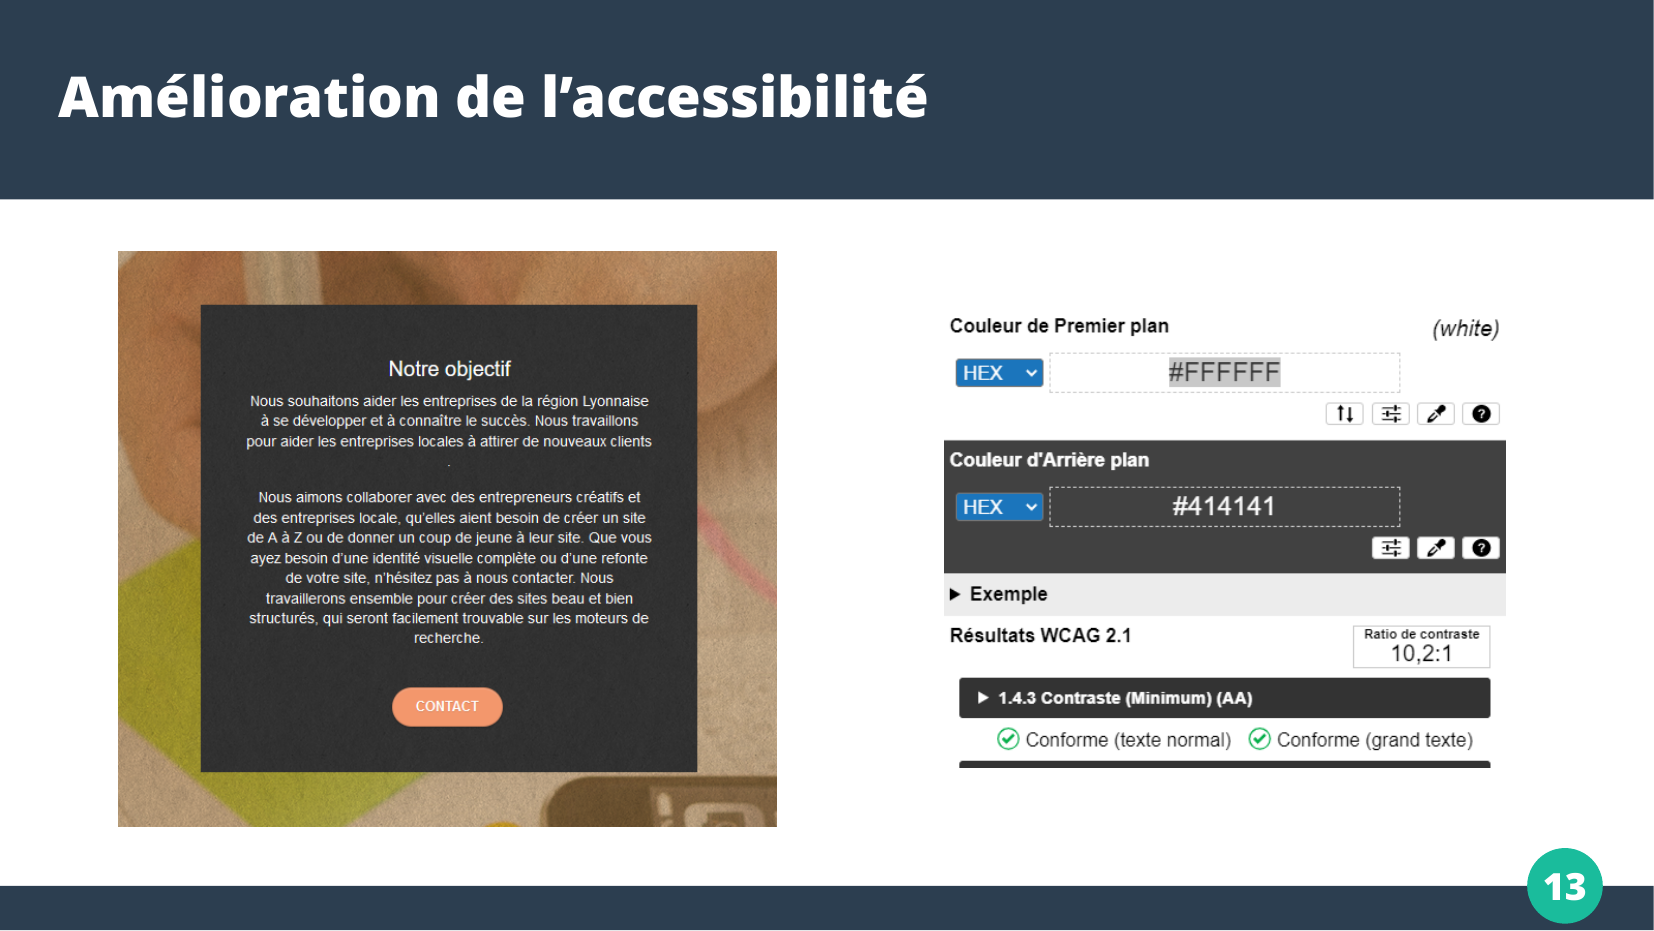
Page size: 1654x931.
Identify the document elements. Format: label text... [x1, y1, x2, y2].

picture [944, 310, 1506, 768]
title Amélioration de l’accessibilité [59, 37, 1595, 155]
picture [118, 251, 777, 827]
